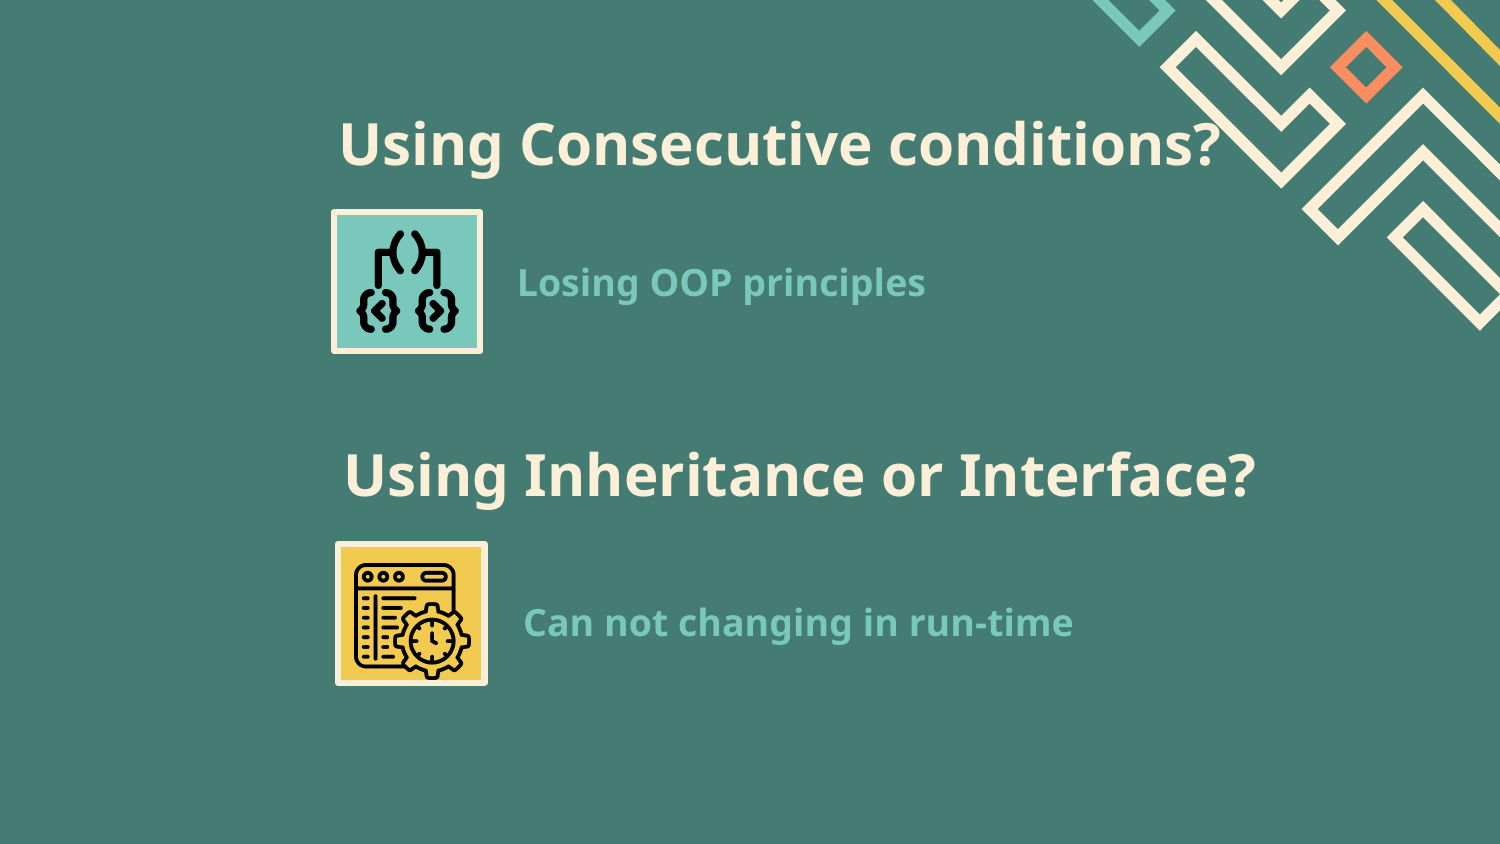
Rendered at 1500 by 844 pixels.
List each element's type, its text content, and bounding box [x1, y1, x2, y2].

text_box [334, 212, 481, 351]
text_box [338, 544, 485, 683]
title Using Consecutive conditions? [323, 97, 1402, 192]
title Using Inheritance or Interface? [328, 429, 1397, 524]
picture [349, 223, 466, 340]
title Can not changing in run-time [508, 580, 1173, 663]
picture [354, 563, 471, 680]
title Losing OOP principles [501, 240, 1166, 323]
